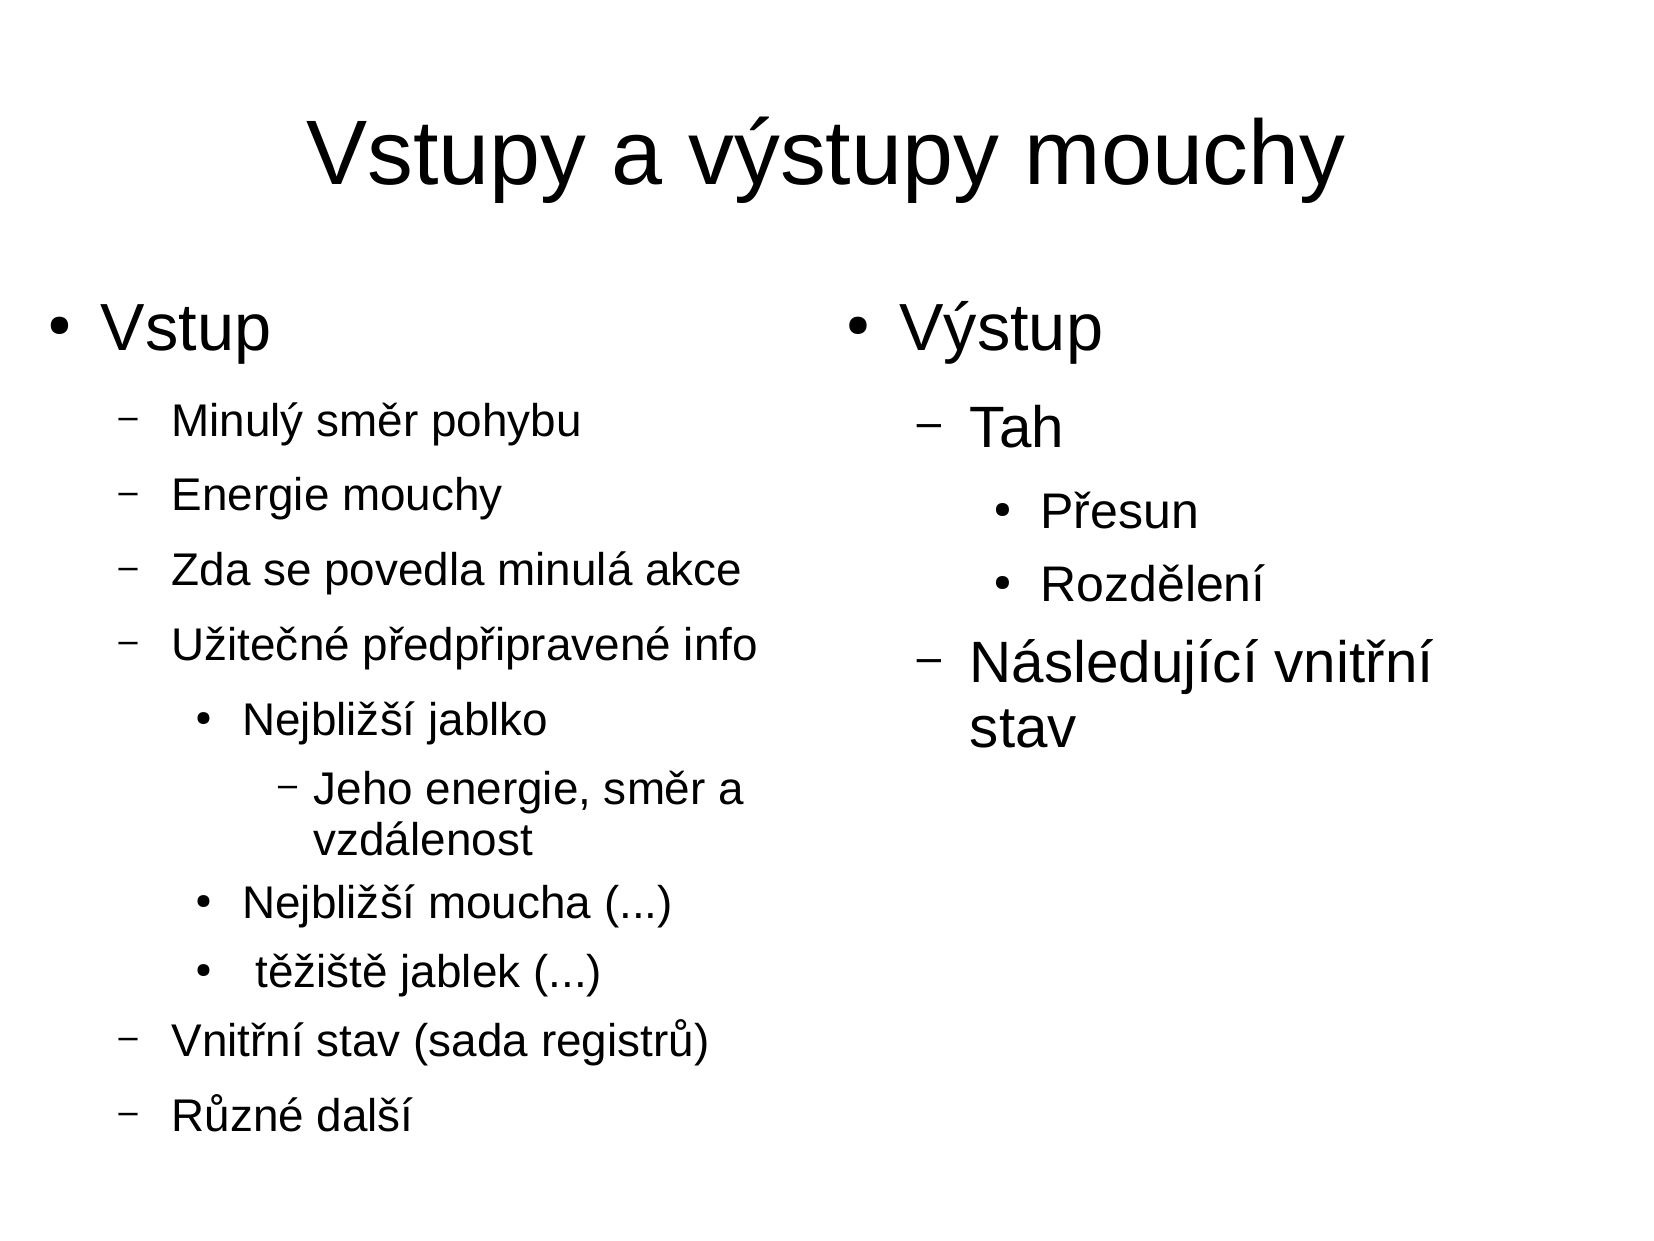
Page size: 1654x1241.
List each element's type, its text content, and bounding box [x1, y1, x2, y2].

title Vstupy a výstupy mouchy [82, 49, 1571, 257]
list Výstup Tah Přesun Rozdělení Následující vnitřní stav [828, 290, 1539, 1010]
list Vstup Minulý směr pohybu Energie mouchy Zda se povedla minulá akce Užitečné předpřipravené info Nejbližší jablko Jeho energie, směr a vzdálenost Nejbližší moucha (...) těžiště jablek (...) Vnitřní stav (sada registrů) Různé další [30, 290, 796, 1156]
